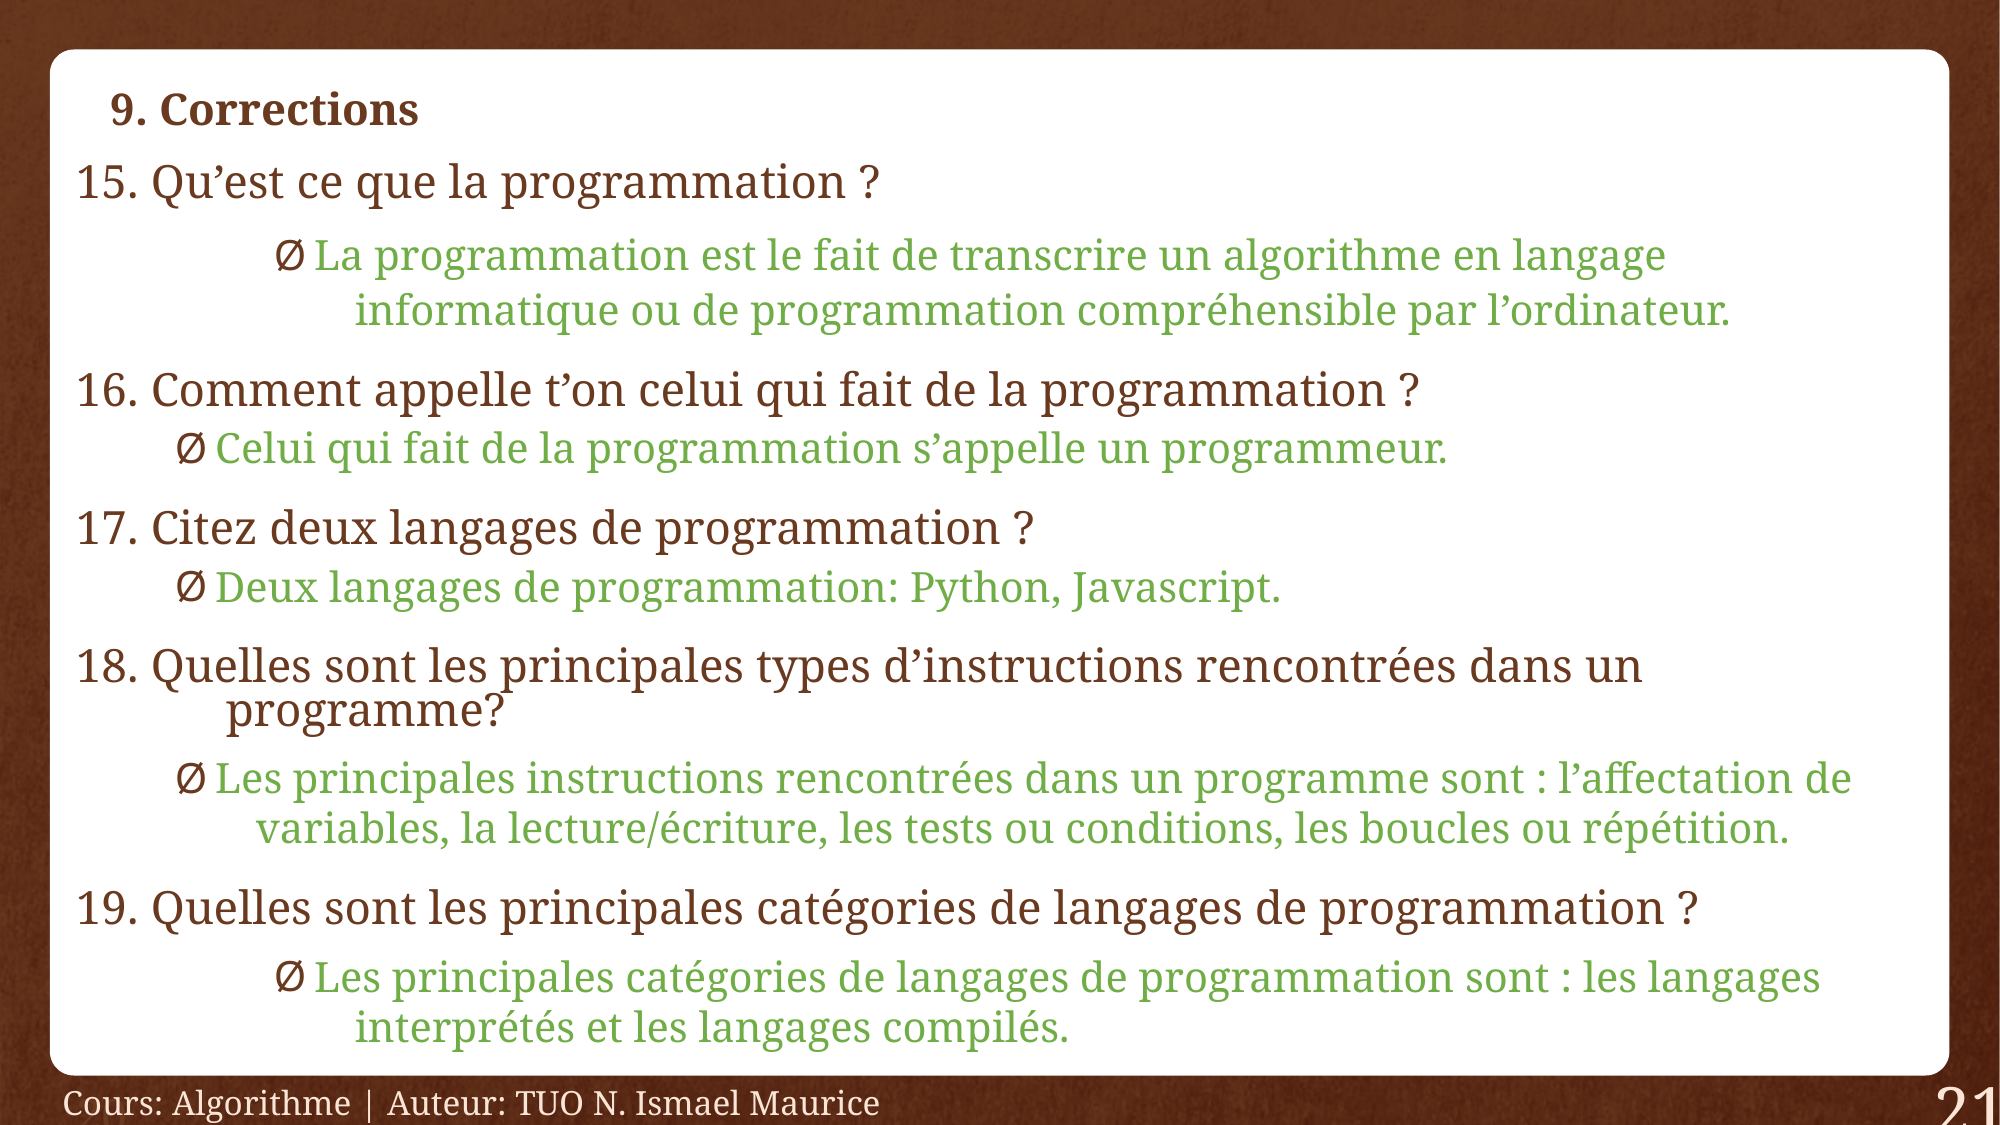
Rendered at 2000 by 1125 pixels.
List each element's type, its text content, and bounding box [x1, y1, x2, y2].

title 9. Corrections [95, 68, 1696, 142]
text_box Cours: Algorithme | Auteur: TUO N. Ismael Maurice [47, 1074, 1264, 1125]
text_box [1918, 1061, 2000, 1112]
list Qu’est ce que la programmation ? La programmation est le fait de transcrire un algorithme en langage informatique ou de programmation compréhensible par l’ordinateur. Comment appelle t’on celui qui fait de la programmation ? Celui qui fait de la programmation s’appelle un programmeur. Citez deux langages de programmation ? Deux langages de programmation: Python, Javascript. Quelles sont les principales types d’instructions rencontrées dans un programme? Les principales instructions rencontrées dans un programme sont : l’affectation de variables, la lecture/écriture, les tests ou conditions, les boucles ou répétition. Quelles sont les principales catégories de langages de programmation ? Les principales catégories de langages de programmation sont : les langages interprétés et les langages compilés. [60, 155, 1919, 1080]
